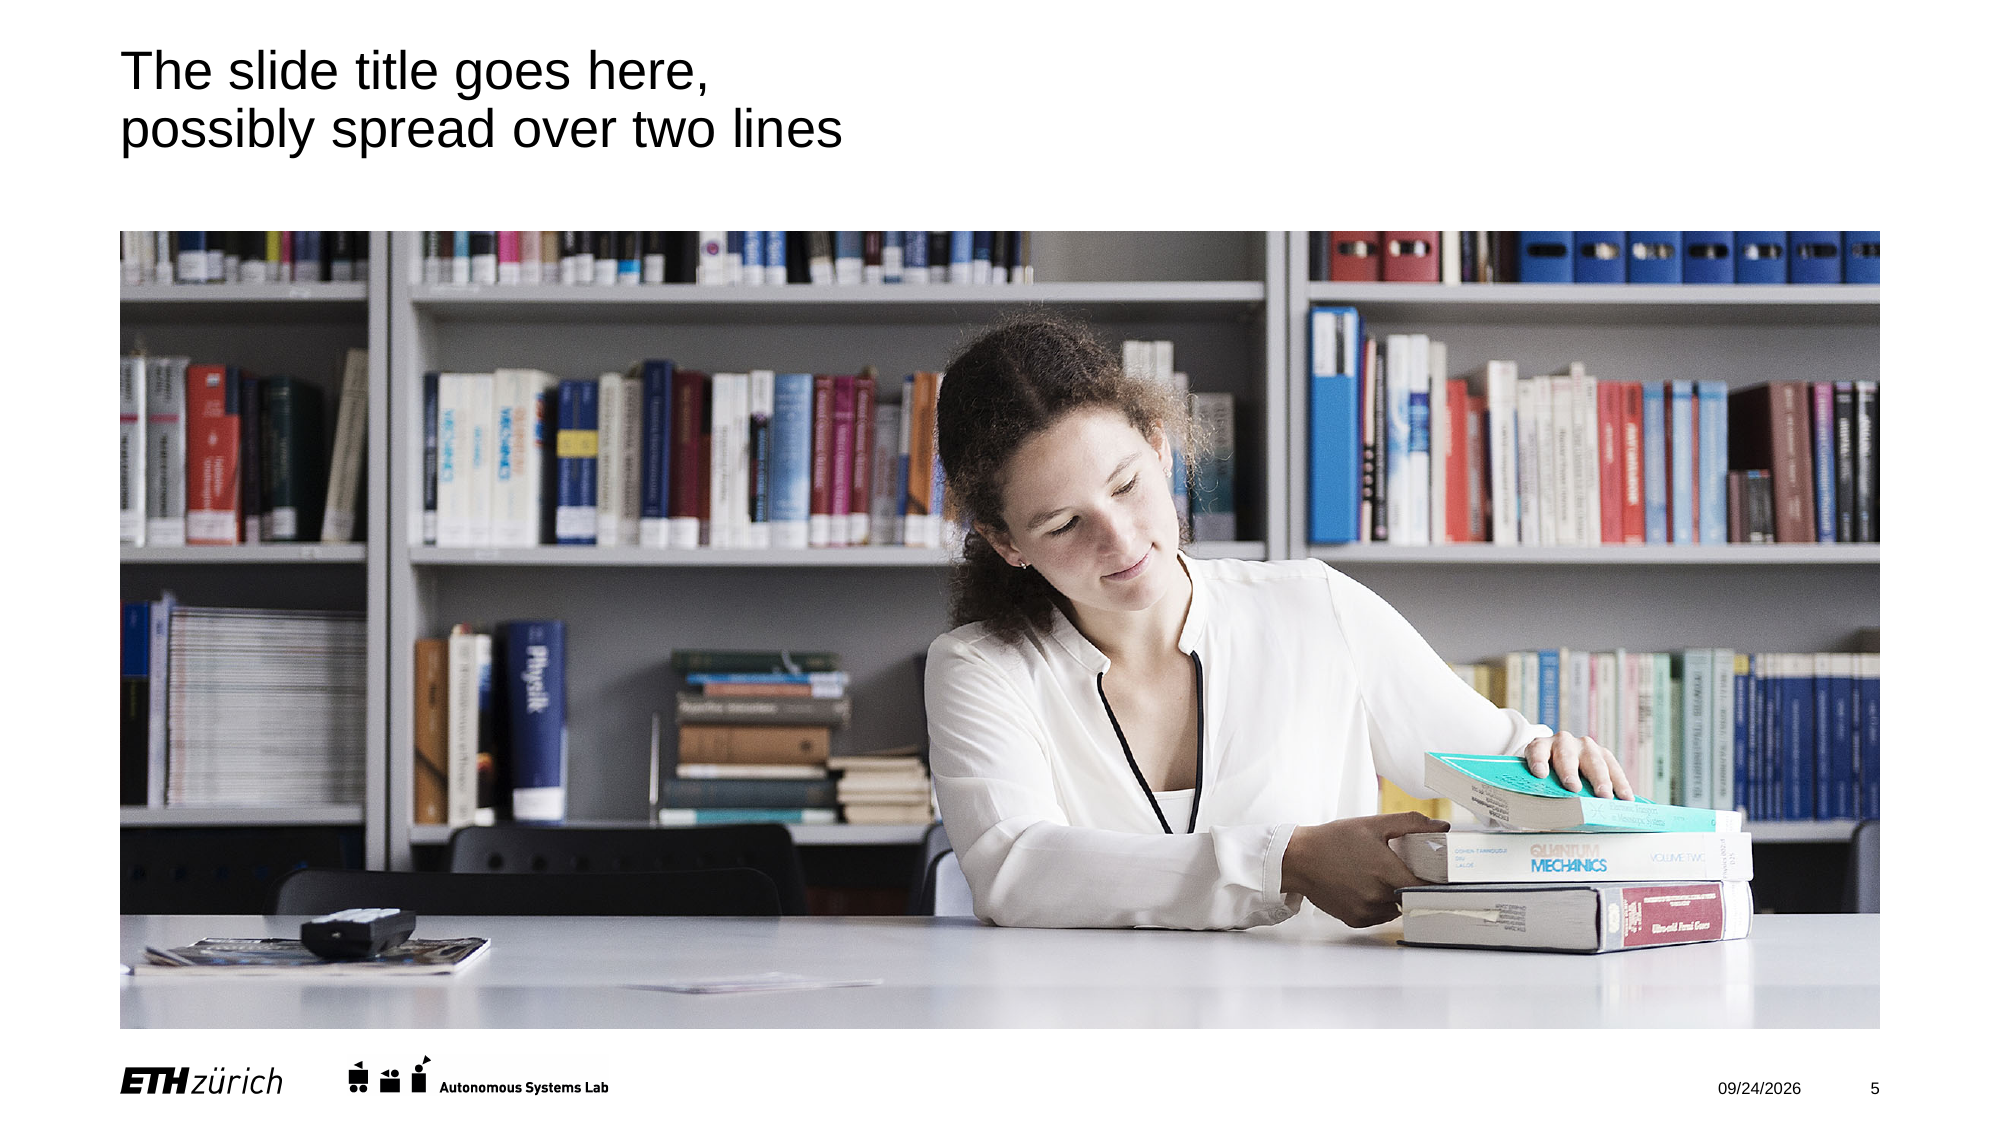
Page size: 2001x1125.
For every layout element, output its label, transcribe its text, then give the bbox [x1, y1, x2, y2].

slide_number <number> [1827, 1069, 1880, 1106]
title The slide title goes here, possibly spread over two lines [120, 42, 1880, 191]
slide_number 01/04/2021 [1718, 1069, 1819, 1106]
picture [120, 231, 1880, 1029]
picture [120, 1067, 282, 1094]
